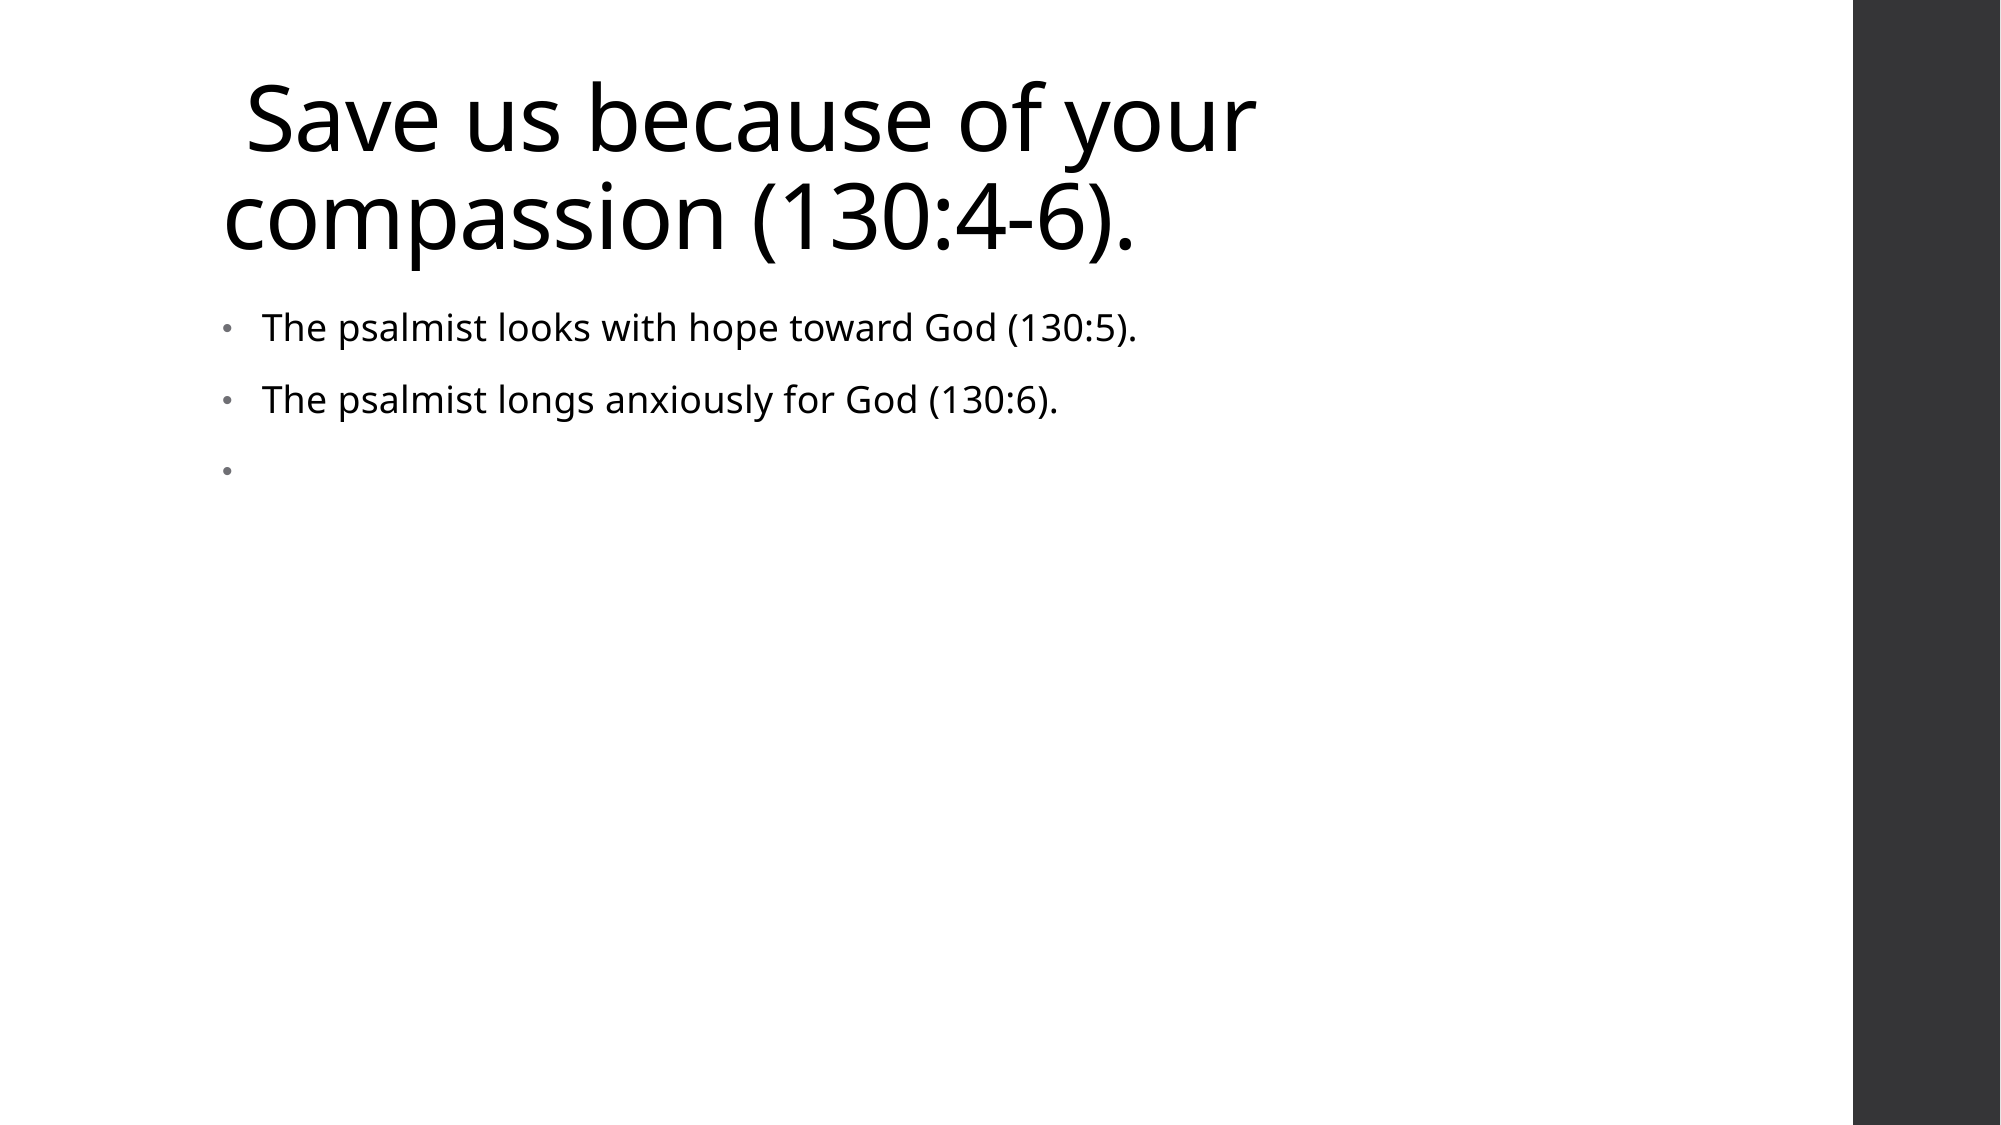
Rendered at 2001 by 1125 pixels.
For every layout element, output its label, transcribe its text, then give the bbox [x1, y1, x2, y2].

list The psalmist looks with hope toward God (130:5). The psalmist longs anxiously for God (130:6). [206, 299, 1617, 1014]
title Save us because of your compassion (130:4-6). [206, 60, 1797, 278]
